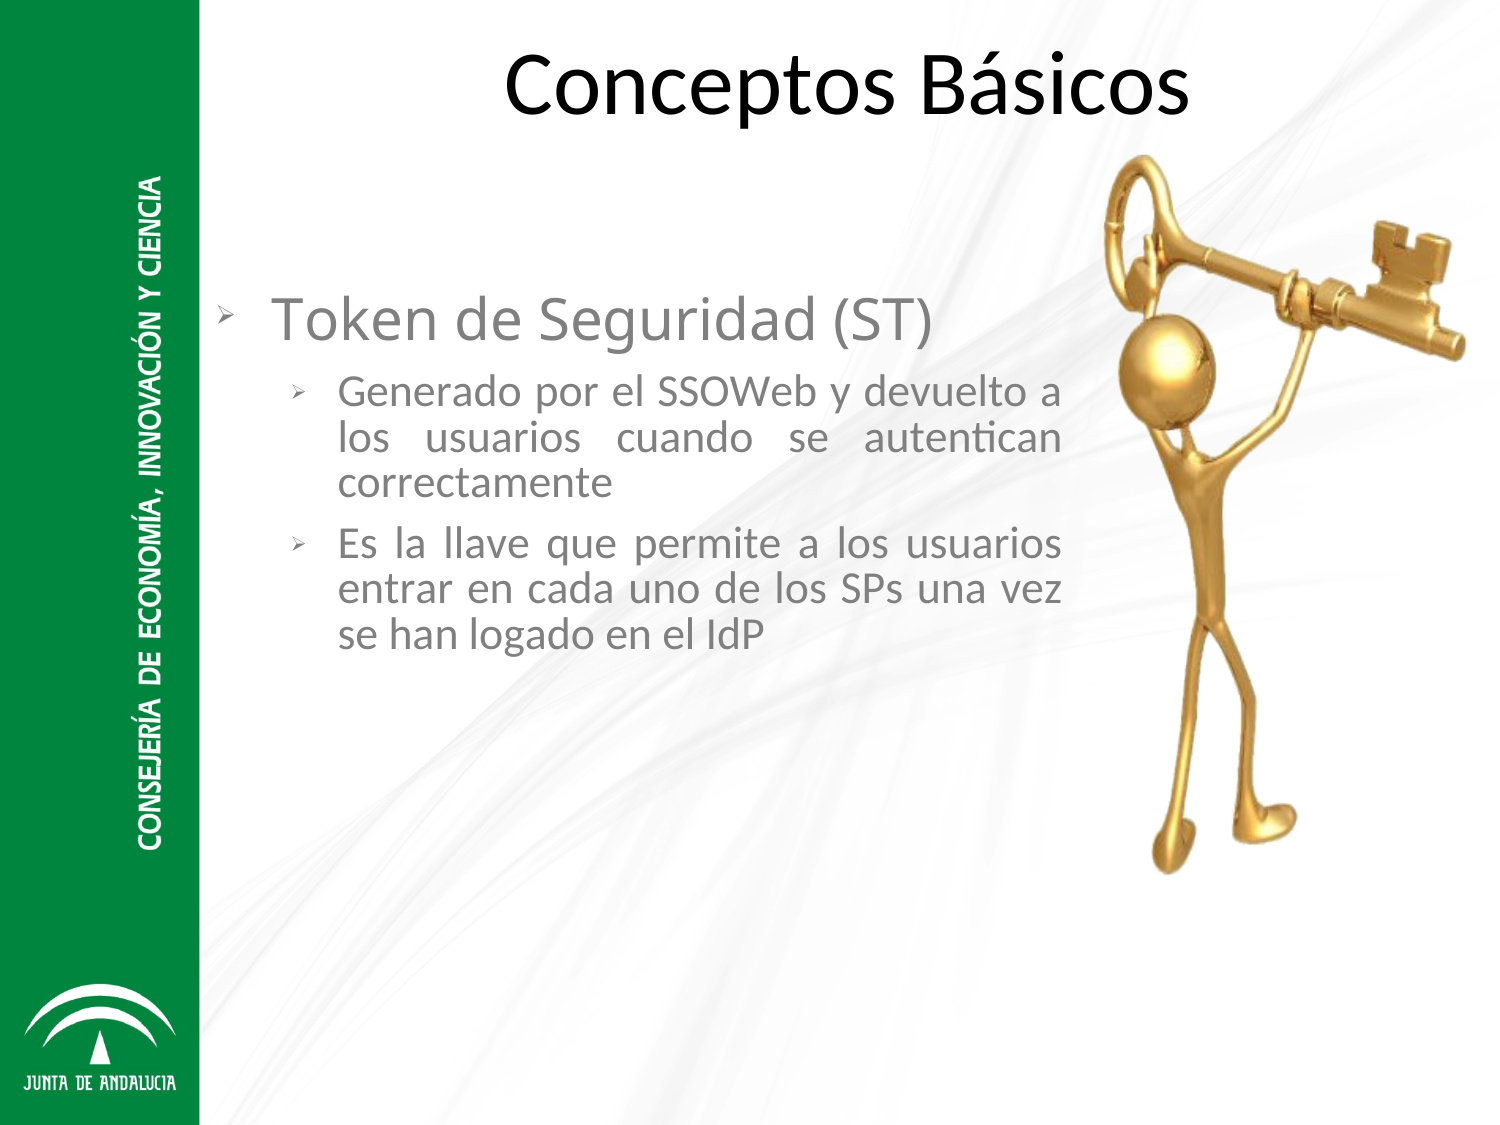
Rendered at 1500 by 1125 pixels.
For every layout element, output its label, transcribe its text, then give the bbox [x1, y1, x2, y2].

title Conceptos Básicos [183, 38, 1500, 146]
picture [0, 0, 1500, 1125]
list Token de Seguridad (ST) Generado por el SSOWeb y devuelto a los usuarios cuando se autentican correctamente Es la llave que permite a los usuarios entrar en cada uno de los SPs una vez se han logado en el IdP [215, 278, 1063, 929]
